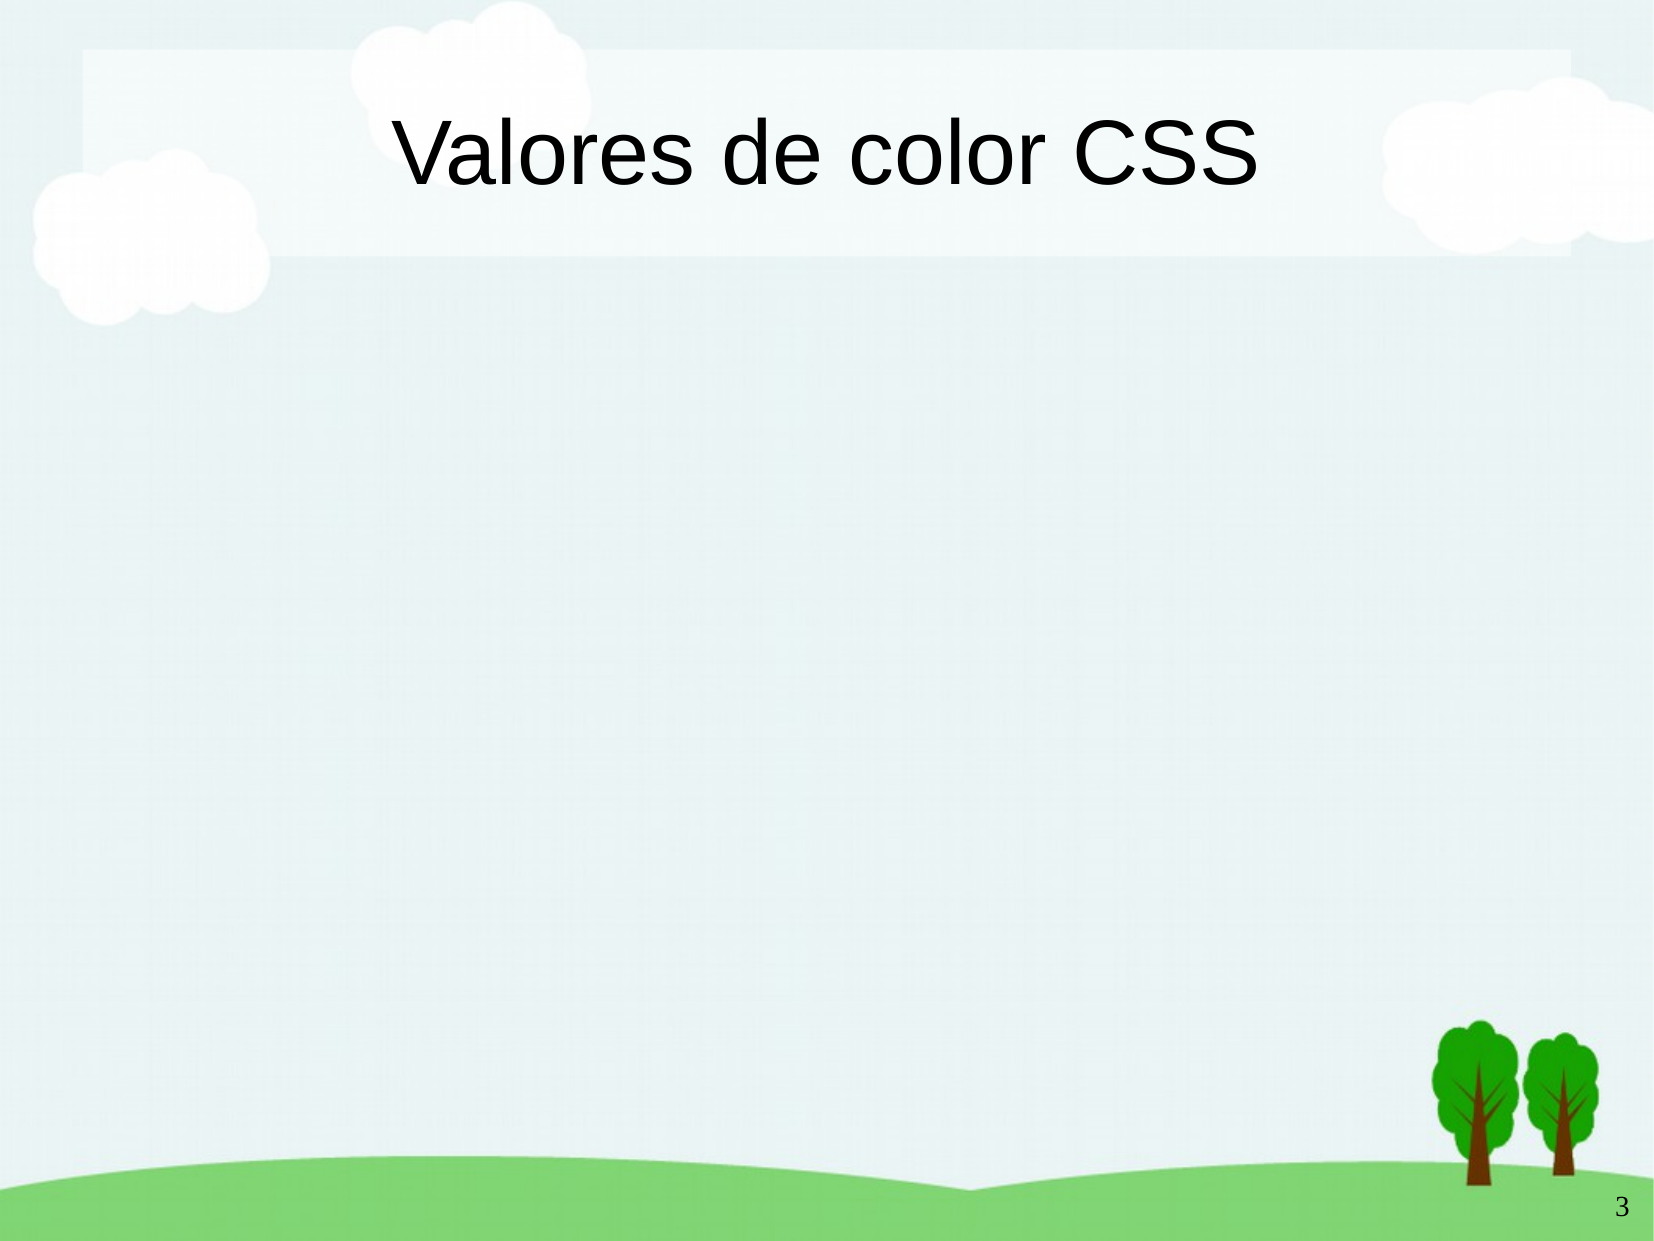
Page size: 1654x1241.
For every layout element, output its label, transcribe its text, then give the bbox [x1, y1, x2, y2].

title Valores de color CSS [82, 49, 1571, 257]
picture [0, 0, 1654, 1241]
